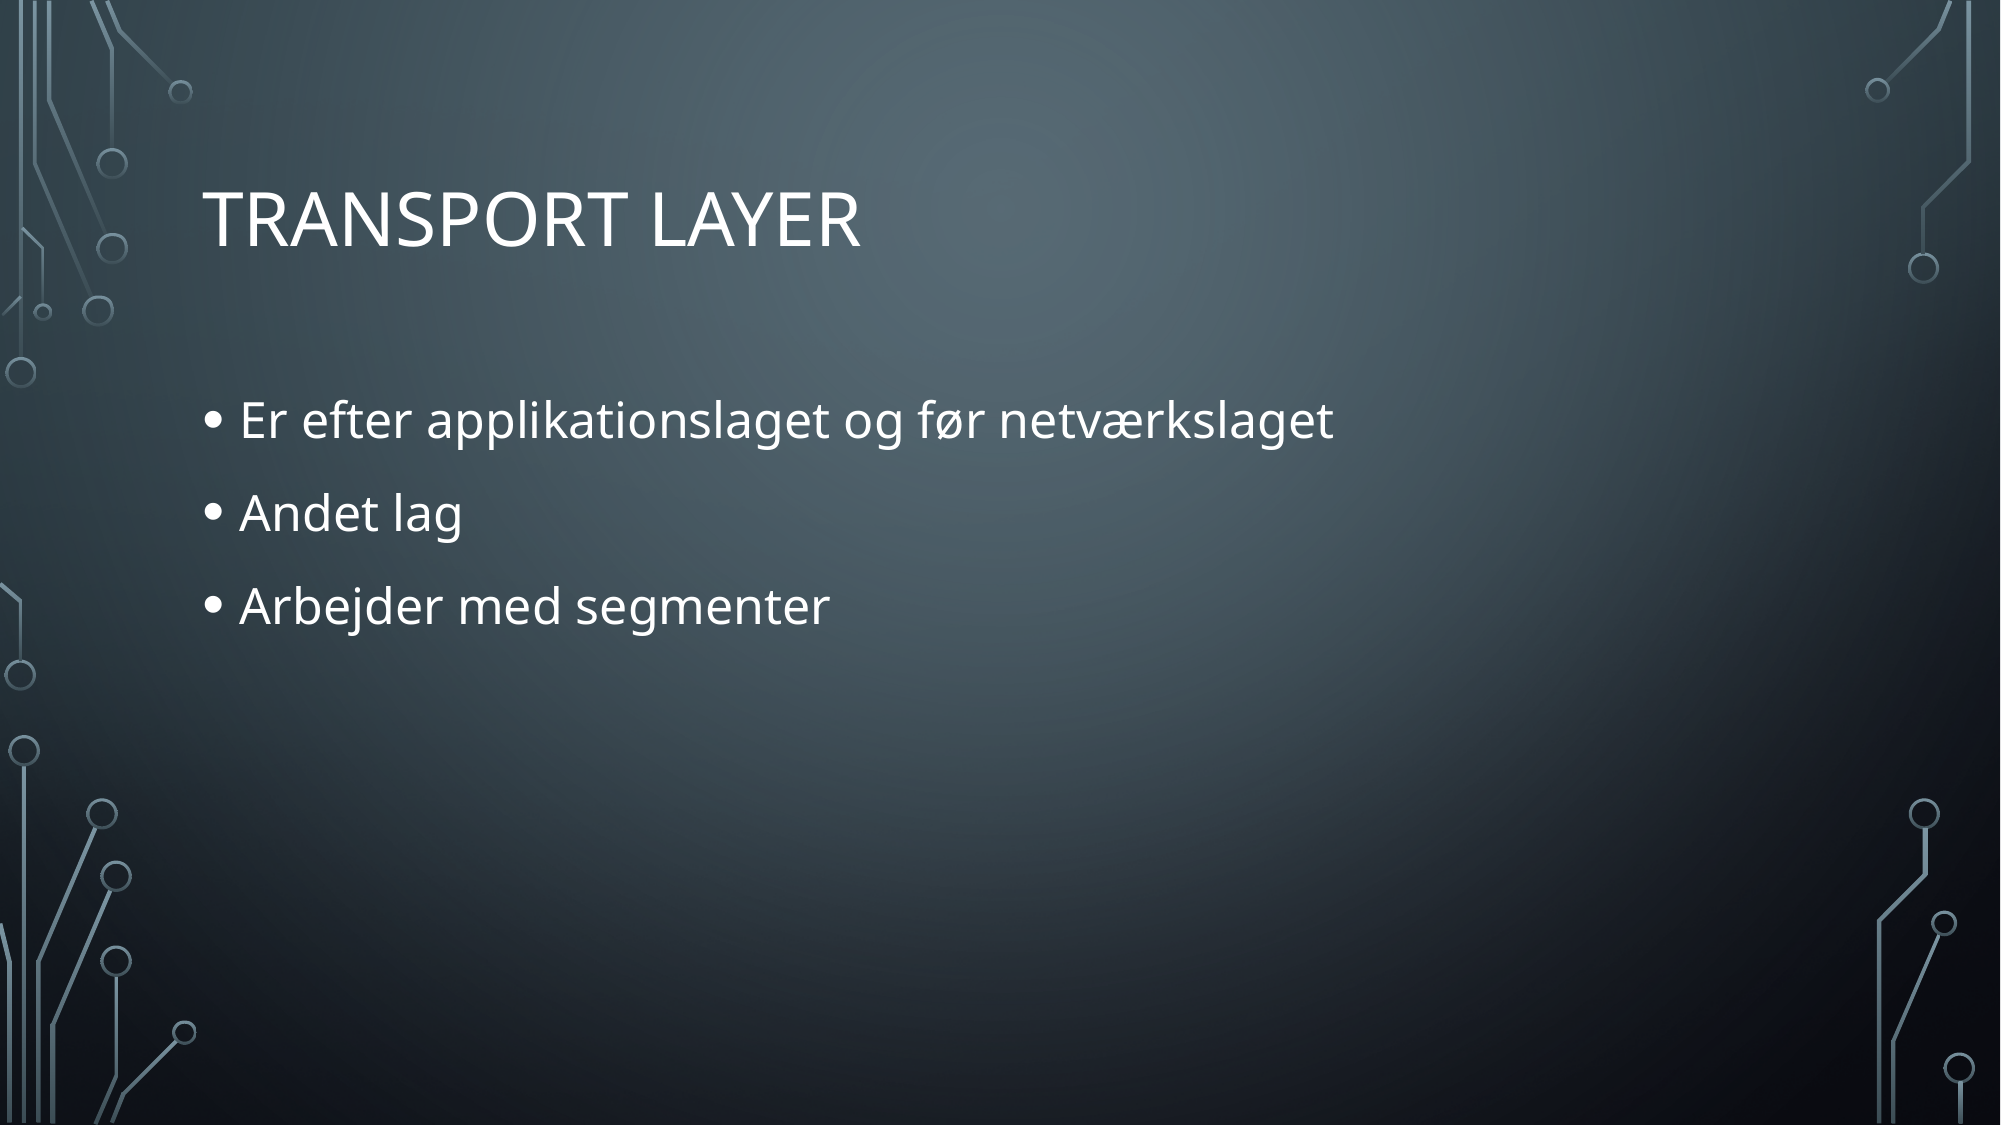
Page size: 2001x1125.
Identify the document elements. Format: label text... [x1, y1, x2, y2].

title Transport layer [187, 101, 1813, 344]
list Er efter applikationslaget og før netværkslaget Andet lag Arbejder med segmenter [187, 369, 1813, 951]
